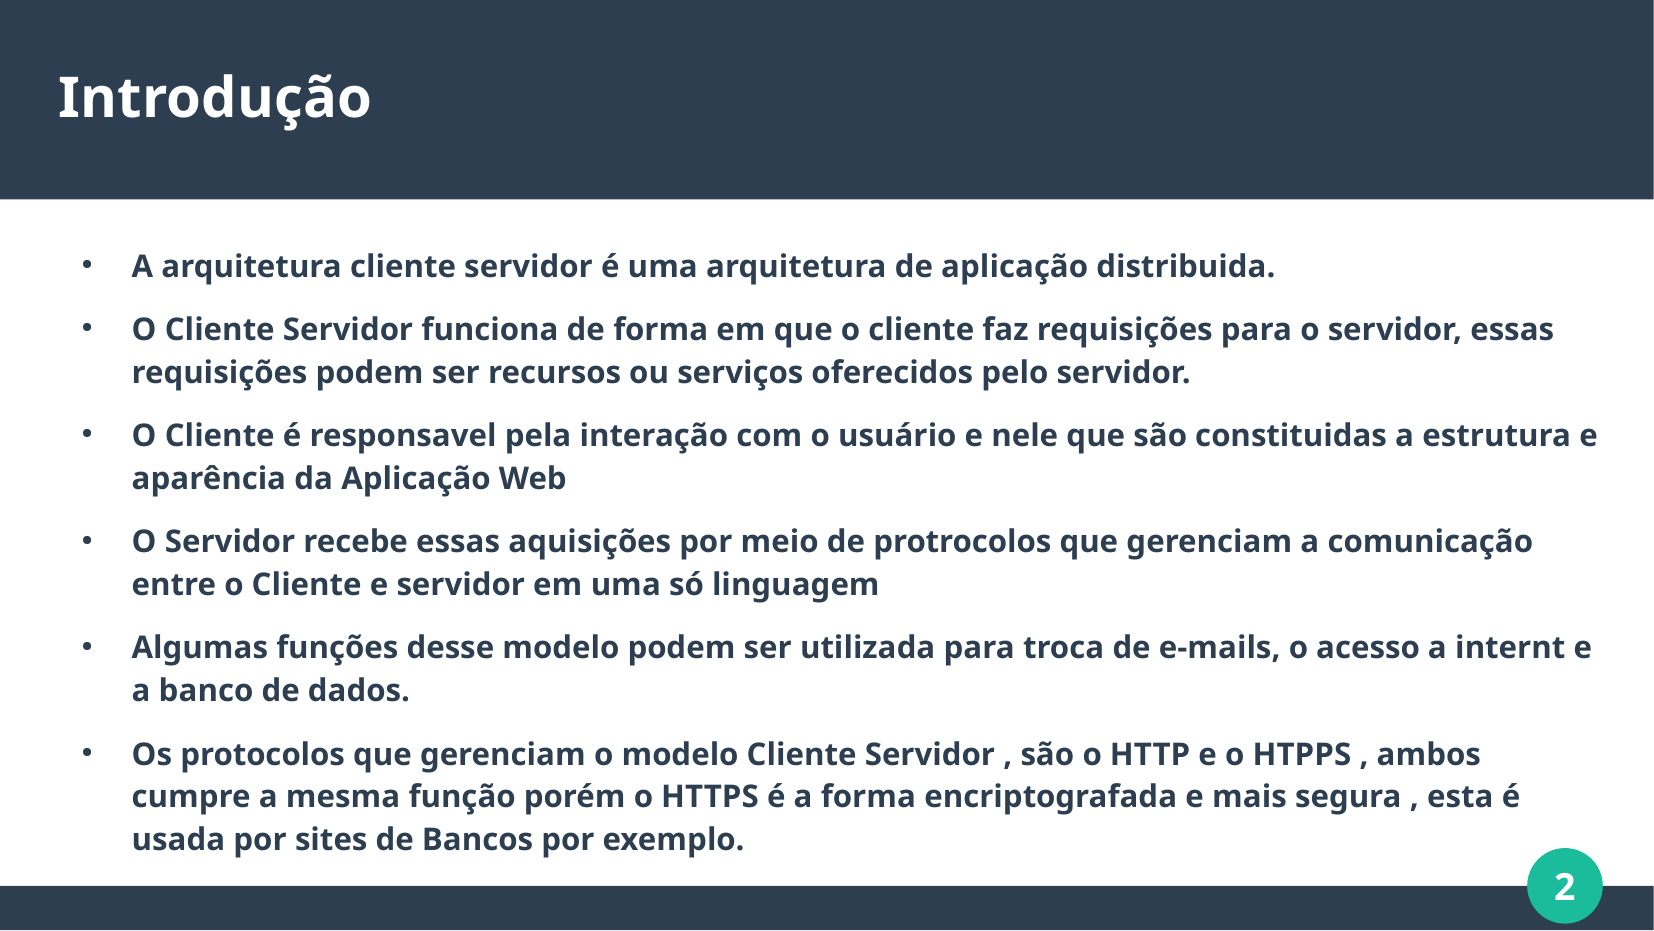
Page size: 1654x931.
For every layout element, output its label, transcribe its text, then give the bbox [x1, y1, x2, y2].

list A arquitetura cliente servidor é uma arquitetura de aplicação distribuida. O Cliente Servidor funciona de forma em que o cliente faz requisições para o servidor, essas requisições podem ser recursos ou serviços oferecidos pelo servidor. O Cliente é responsavel pela interação com o usuário e nele que são constituidas a estrutura e aparência da Aplicação Web O Servidor recebe essas aquisições por meio de protrocolos que gerenciam a comunicação entre o Cliente e servidor em uma só linguagem Algumas funções desse modelo podem ser utilizada para troca de e-mails, o acesso a internt e a banco de dados. Os protocolos que gerenciam o modelo Cliente Servidor , são o HTTP e o HTPPS , ambos cumpre a mesma função porém o HTTPS é a forma encriptografada e mais segura , esta é usada por sites de Bancos por exemplo. [64, 243, 1601, 864]
title Introdução [59, 37, 1595, 156]
